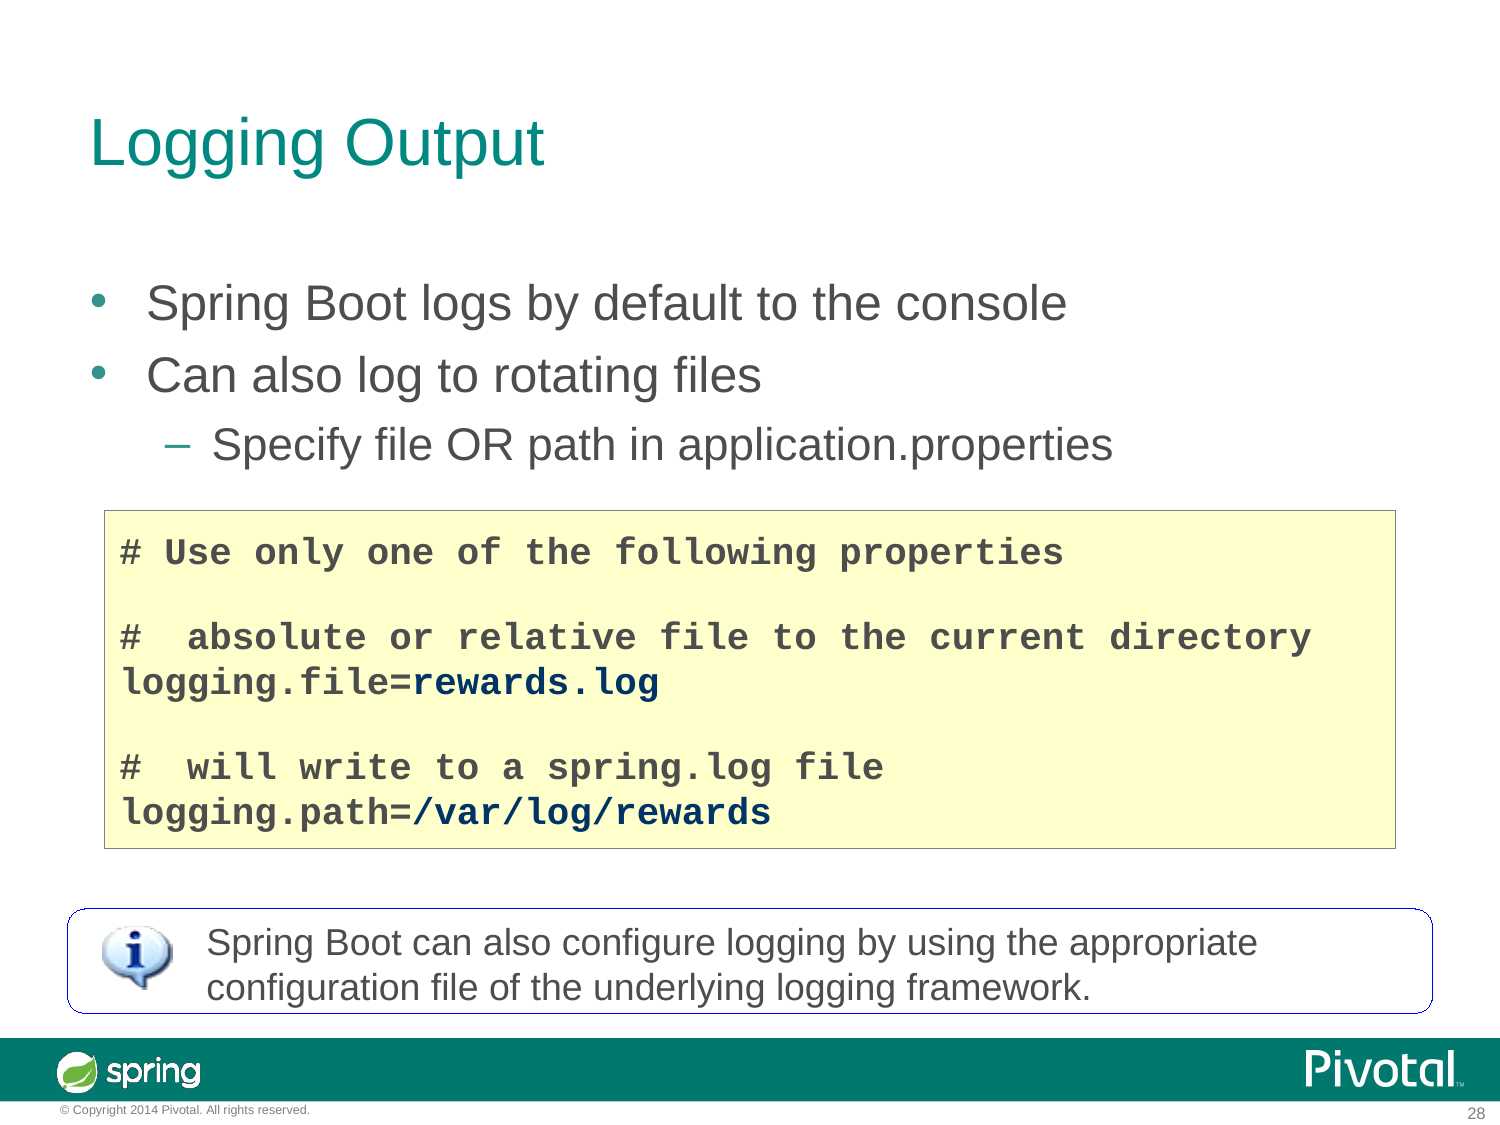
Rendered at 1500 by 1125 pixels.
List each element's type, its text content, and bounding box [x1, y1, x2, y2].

picture [32, 1041, 210, 1103]
picture [1306, 1050, 1464, 1087]
text_box [79, 908, 1433, 1014]
text_box # Use only one of the following properties # absolute or relative file to the current directory logging.file=rewards.log # will write to a spring.log file logging.path=/var/log/rewards [104, 510, 1396, 849]
list Spring Boot logs by default to the console Can also log to rotating files Specify file OR path in application.properties [75, 262, 1426, 912]
text_box Spring Boot can also configure logging by using the appropriate configuration file of the underlying logging framework. [68, 910, 1407, 1016]
title Logging Output [75, 45, 1426, 233]
